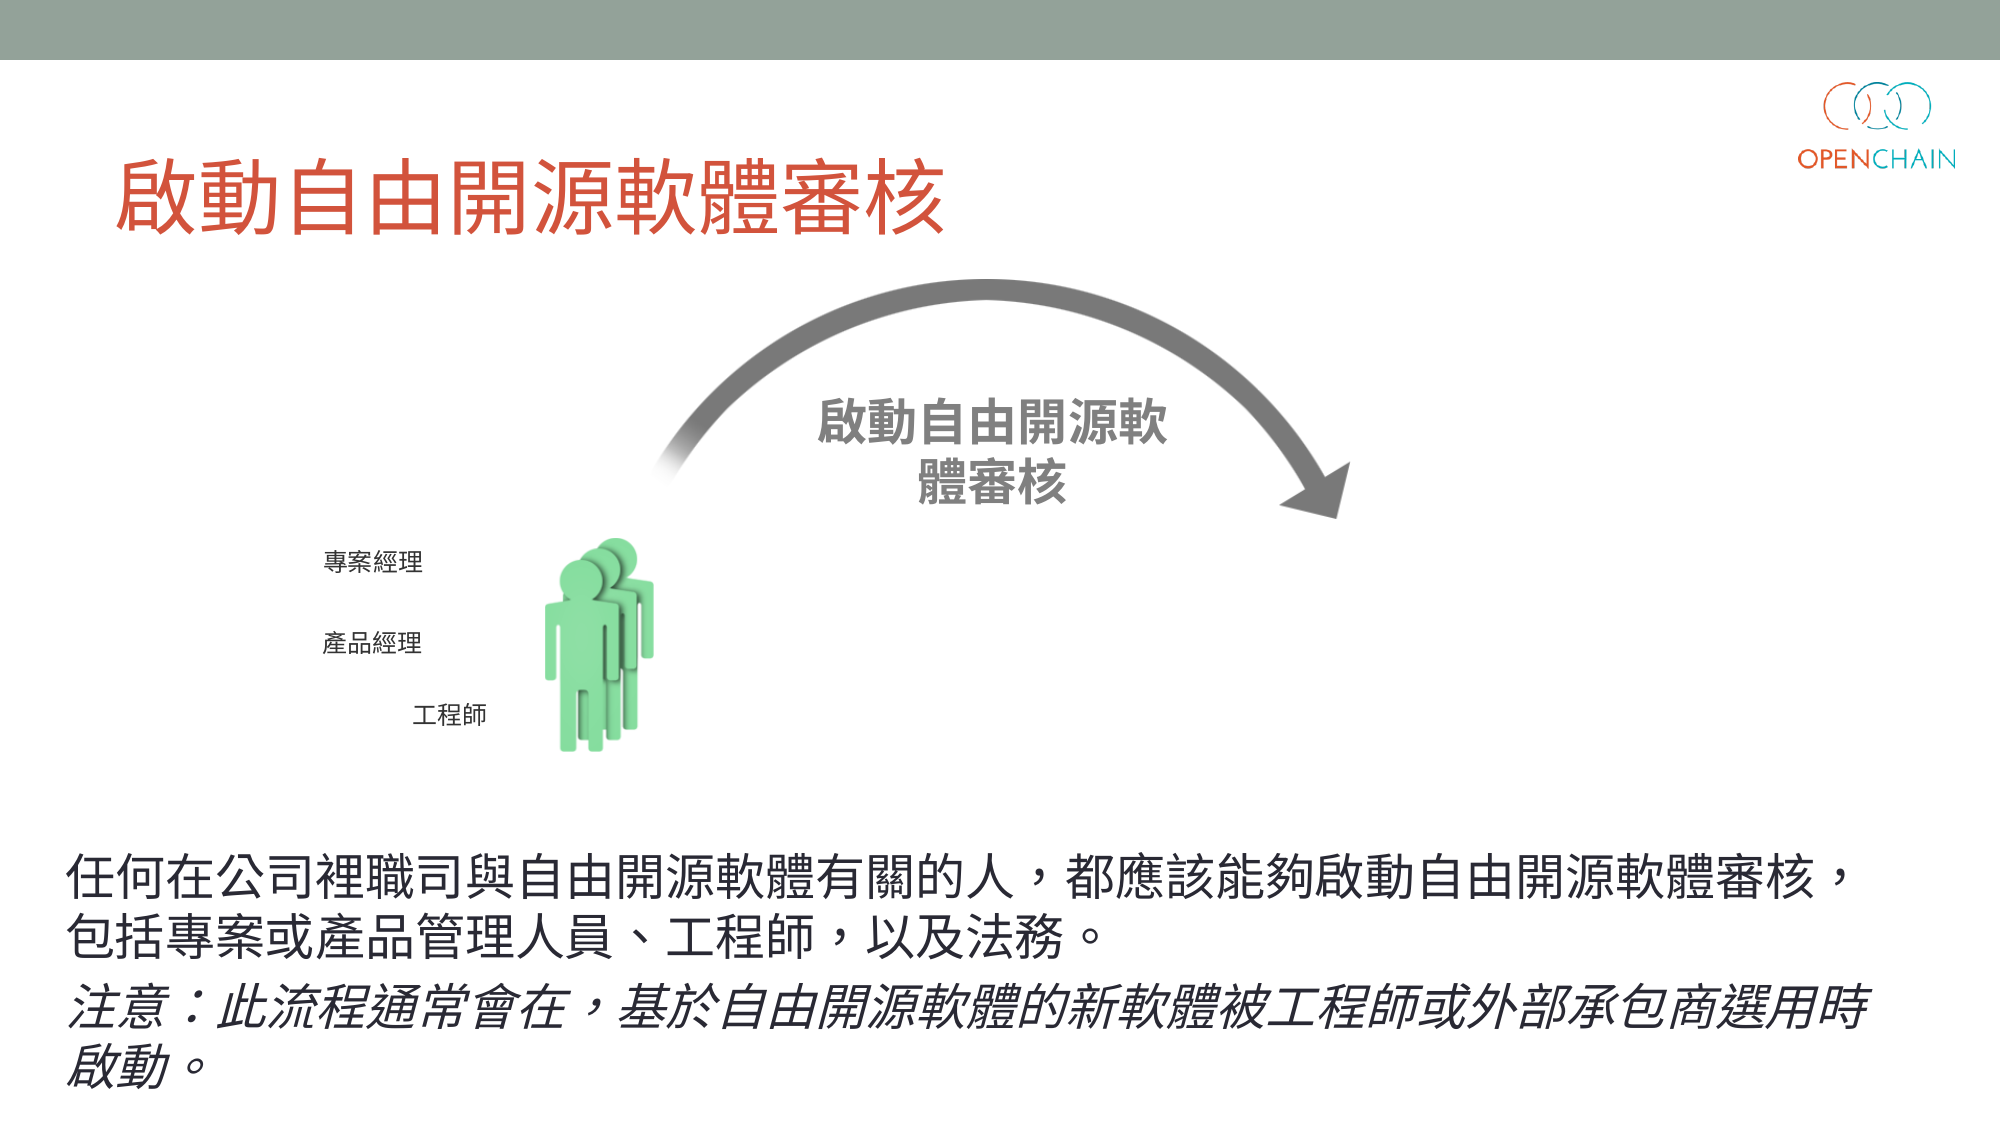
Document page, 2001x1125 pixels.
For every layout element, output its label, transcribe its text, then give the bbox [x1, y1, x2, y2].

text_box 工程師 [397, 692, 532, 738]
text_box 啟動自由開源軟體審核 [778, 382, 1208, 519]
text_box 產品經理 [307, 619, 532, 666]
text_box 專案經理 [308, 538, 542, 585]
title 啟動自由開源軟體審核 [99, 87, 1900, 251]
text_box 任何在公司裡職司與自由開源軟體有關的人，都應該能夠啟動自由開源軟體審核，包括專案或產品管理人員、工程師，以及法務。 注意：此流程通常會在，基於自由開源軟體的新軟體被工程師或外部承包商選用時啟動。 [50, 838, 1901, 1125]
picture [545, 538, 654, 752]
picture [649, 279, 1351, 519]
